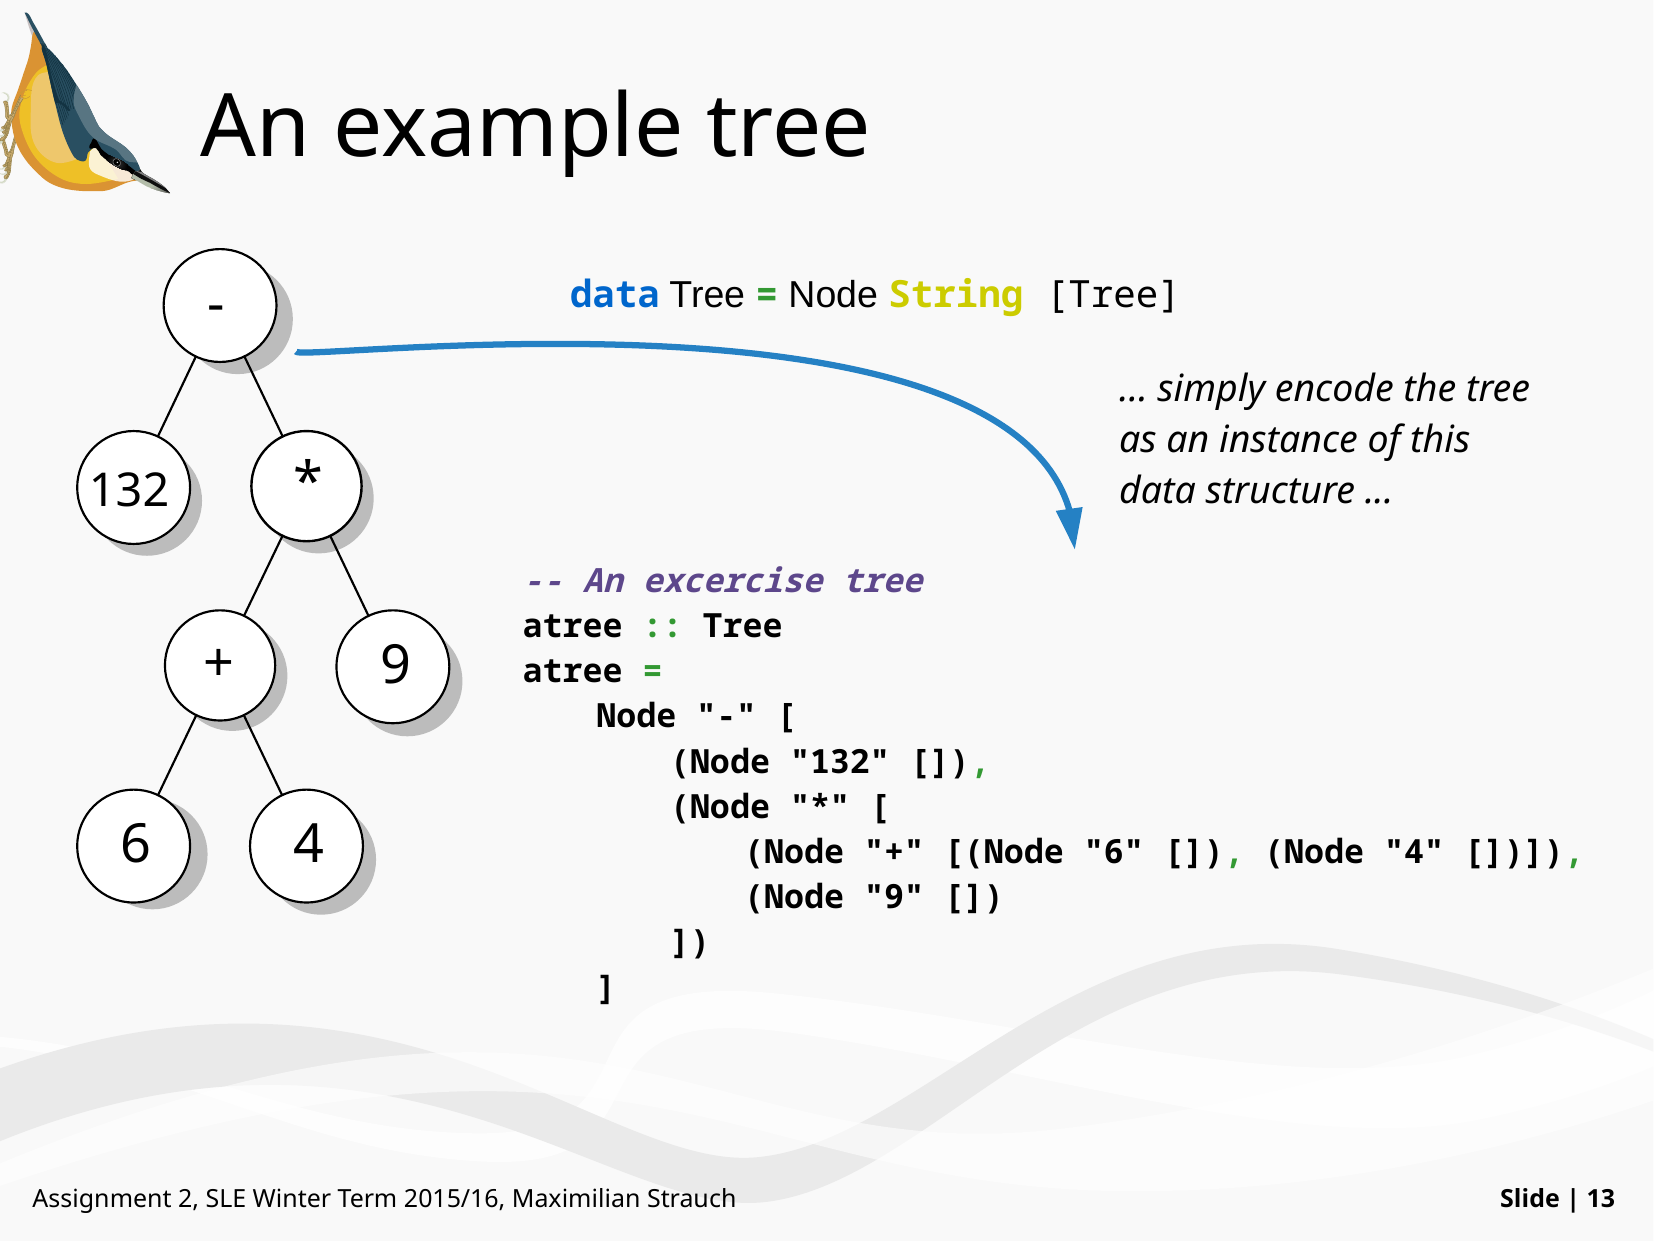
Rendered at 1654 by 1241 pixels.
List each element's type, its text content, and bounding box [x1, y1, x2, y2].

text_box … simply encode the tree as an instance of this data structure ... [1104, 354, 1543, 523]
text_box -- An excercise tree atree :: Tree atree = Node "-" [ (Node "132" []), (Node "*" [ (Node "+" [(Node "6" []), (Node "4" [])]), (Node "9" []) ]) ] [507, 549, 1642, 1087]
title An example tree [200, 63, 1571, 183]
text_box data Tree = Node String [Tree] [555, 259, 1241, 322]
picture [47, 245, 470, 934]
